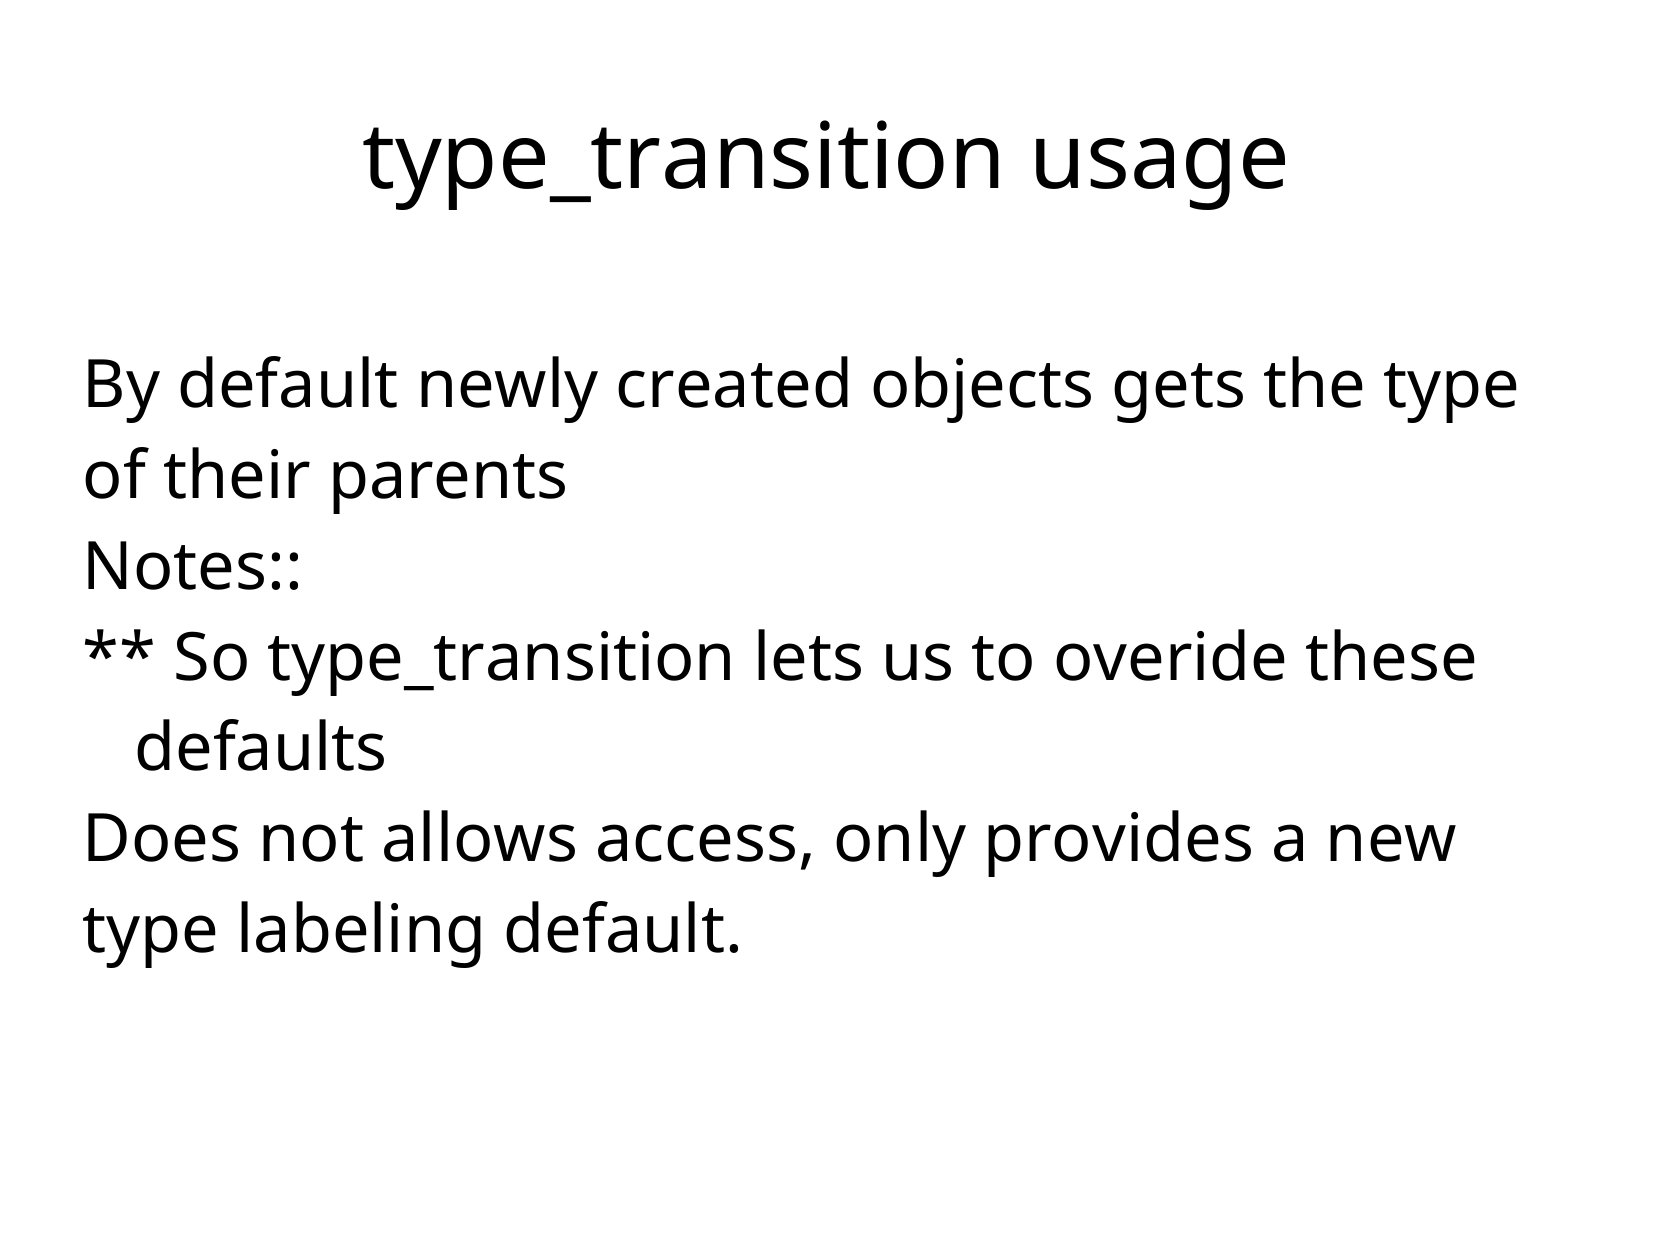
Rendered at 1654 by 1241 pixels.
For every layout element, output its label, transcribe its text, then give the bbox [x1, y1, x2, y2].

title type_transition usage [82, 56, 1571, 250]
subtitle By default newly created objects gets the type of their parents Notes:: ** So type_transition lets us to overide these defaults Does not allows access, only provides a new type labeling default. [82, 297, 1571, 1102]
